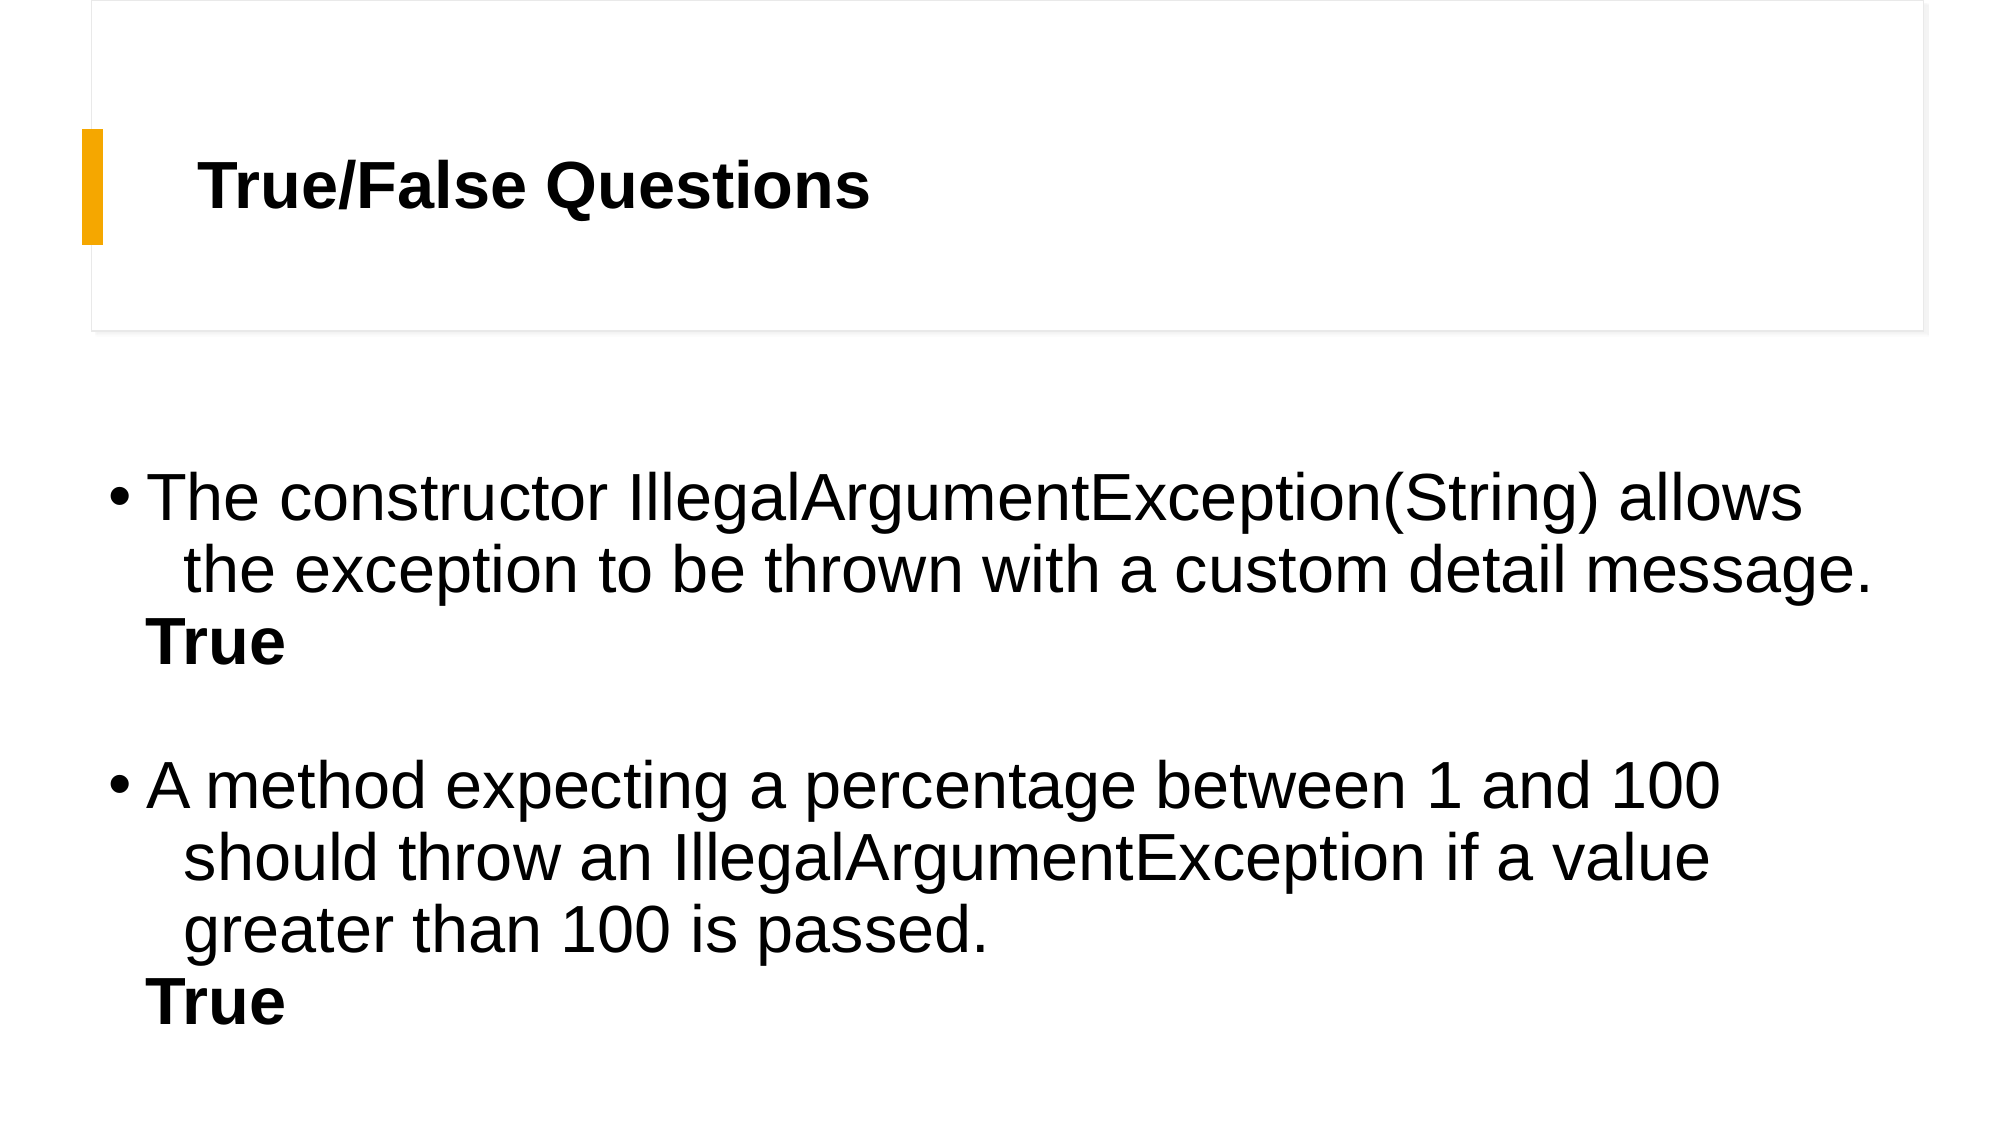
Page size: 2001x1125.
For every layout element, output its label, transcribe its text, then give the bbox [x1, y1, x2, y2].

title True/False Questions [183, 90, 1852, 284]
list The constructor IllegalArgumentException(String) allows the exception to be thrown with a custom detail message. True A method expecting a percentage between 1 and 100 should throw an IllegalArgumentException if a value greater than 100 is passed. True [93, 455, 1932, 1088]
